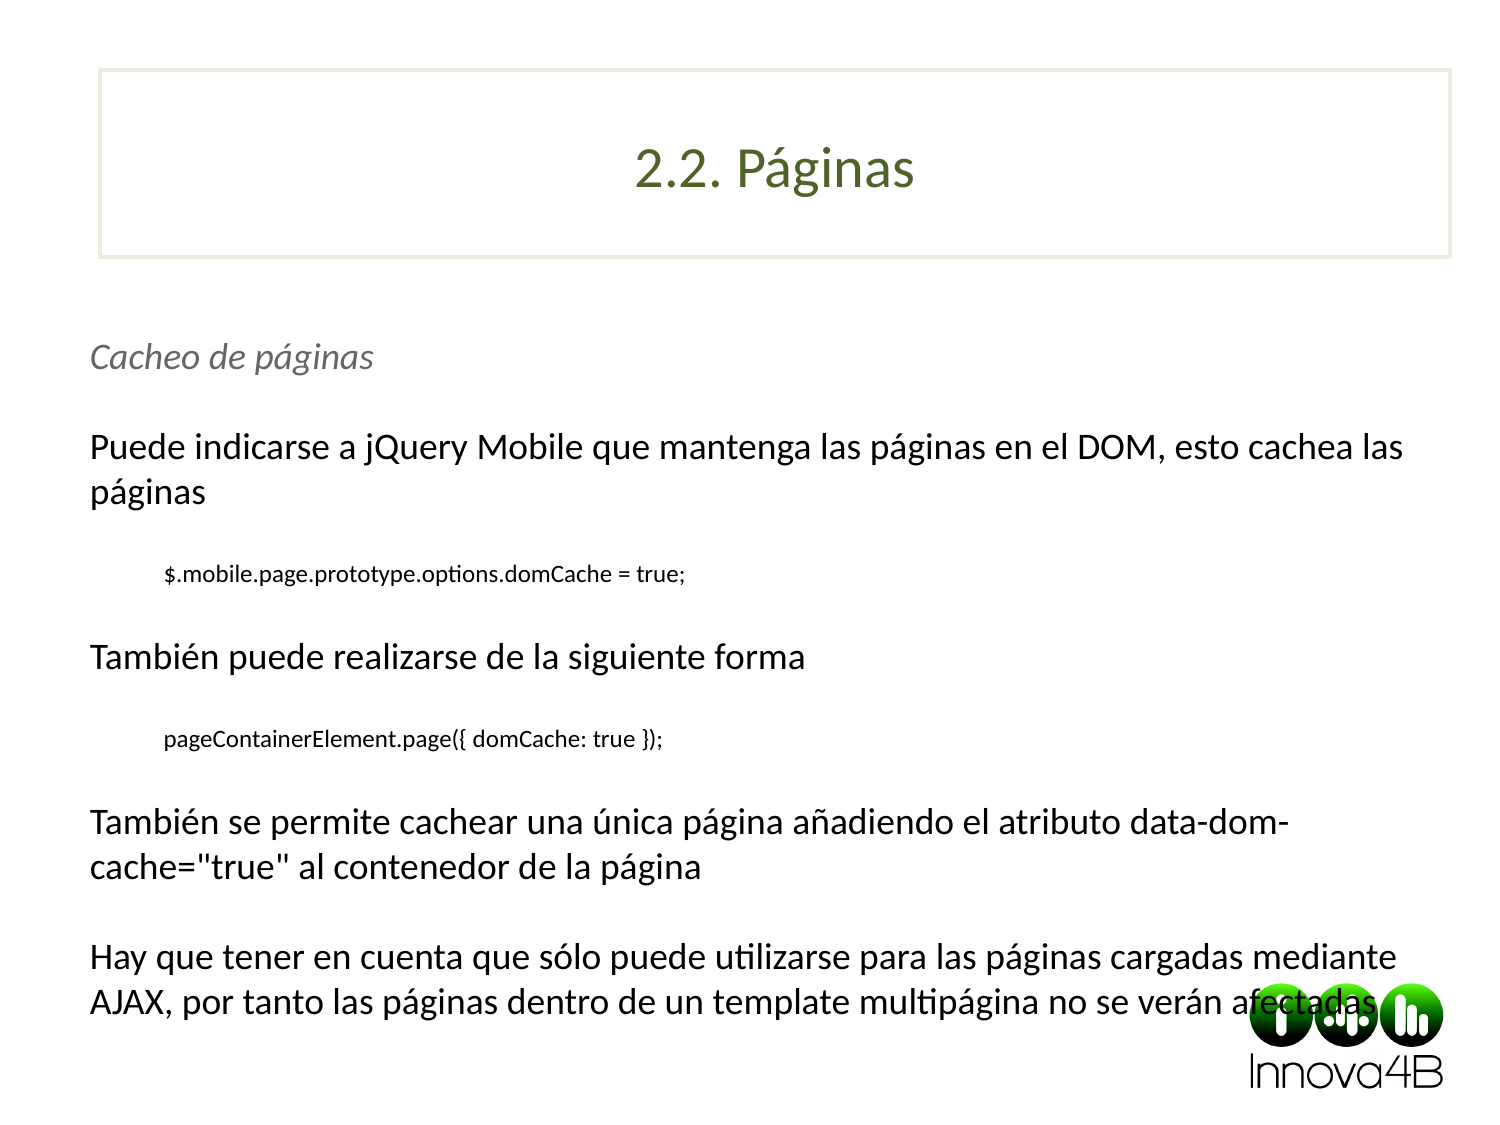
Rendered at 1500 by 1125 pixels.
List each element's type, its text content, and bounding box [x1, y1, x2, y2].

picture [1311, 1006, 1318, 1012]
text_box 2.2. Páginas [99, 70, 1450, 258]
picture [1246, 975, 1447, 1094]
picture [1329, 1005, 1338, 1012]
picture [1348, 1006, 1355, 1012]
text_box Cacheo de páginas Puede indicarse a jQuery Mobile que mantenga las páginas en el DOM, esto cachea las páginas $.mobile.page.prototype.options.domCache = true; También puede realizarse de la siguiente forma pageContainerElement.page({ domCache: true }); También se permite cachear una única página añadiendo el atributo data-dom-cache="true" al contenedor de la página Hay que tener en cuenta que sólo puede utilizarse para las páginas cargadas mediante AJAX, por tanto las páginas dentro de un template multipágina no se verán afectadas [74, 324, 1425, 1005]
